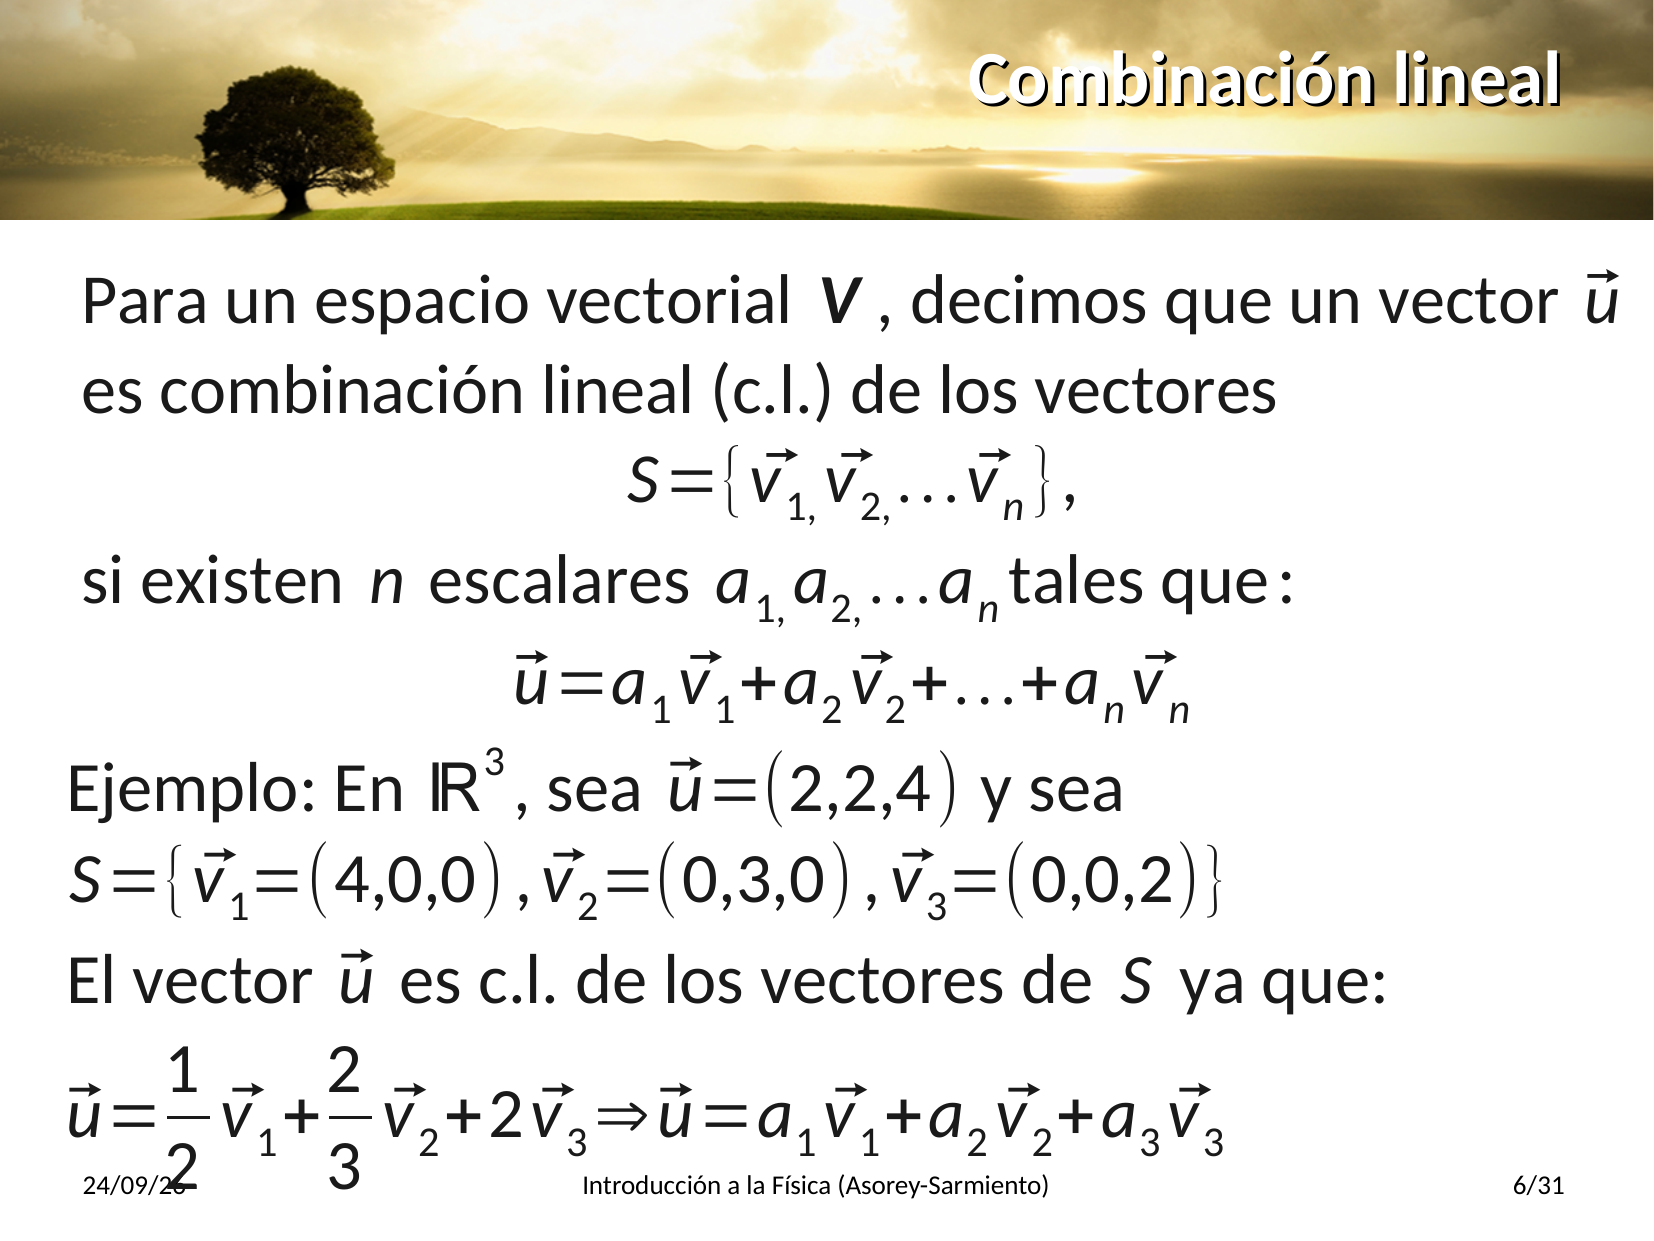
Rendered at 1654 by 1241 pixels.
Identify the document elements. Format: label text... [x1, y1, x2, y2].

picture [0, 0, 1654, 220]
chart [60, 256, 1629, 1209]
title Combinación lineal [75, 19, 1564, 151]
